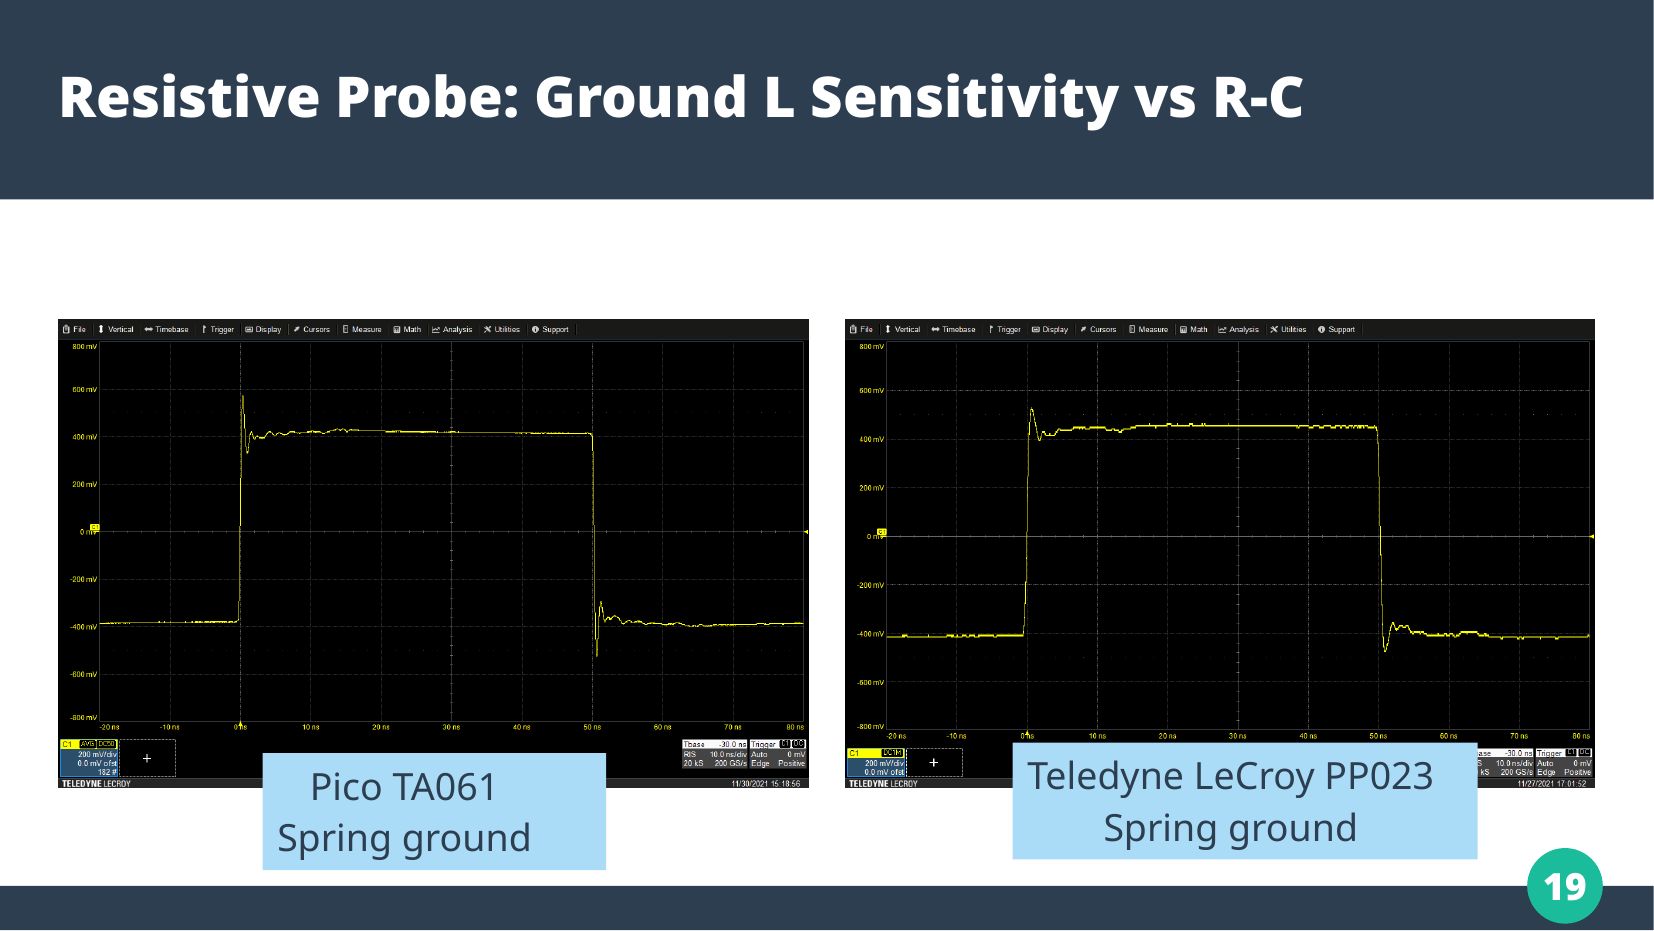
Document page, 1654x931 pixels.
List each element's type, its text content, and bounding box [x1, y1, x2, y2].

picture [58, 319, 809, 788]
text_box Teledyne LeCroy PP023 Spring ground [1012, 750, 1478, 852]
title Resistive Probe: Ground L Sensitivity vs R-C [59, 37, 1595, 155]
picture [845, 319, 1595, 788]
text_box Pico TA061 Spring ground [262, 760, 607, 863]
